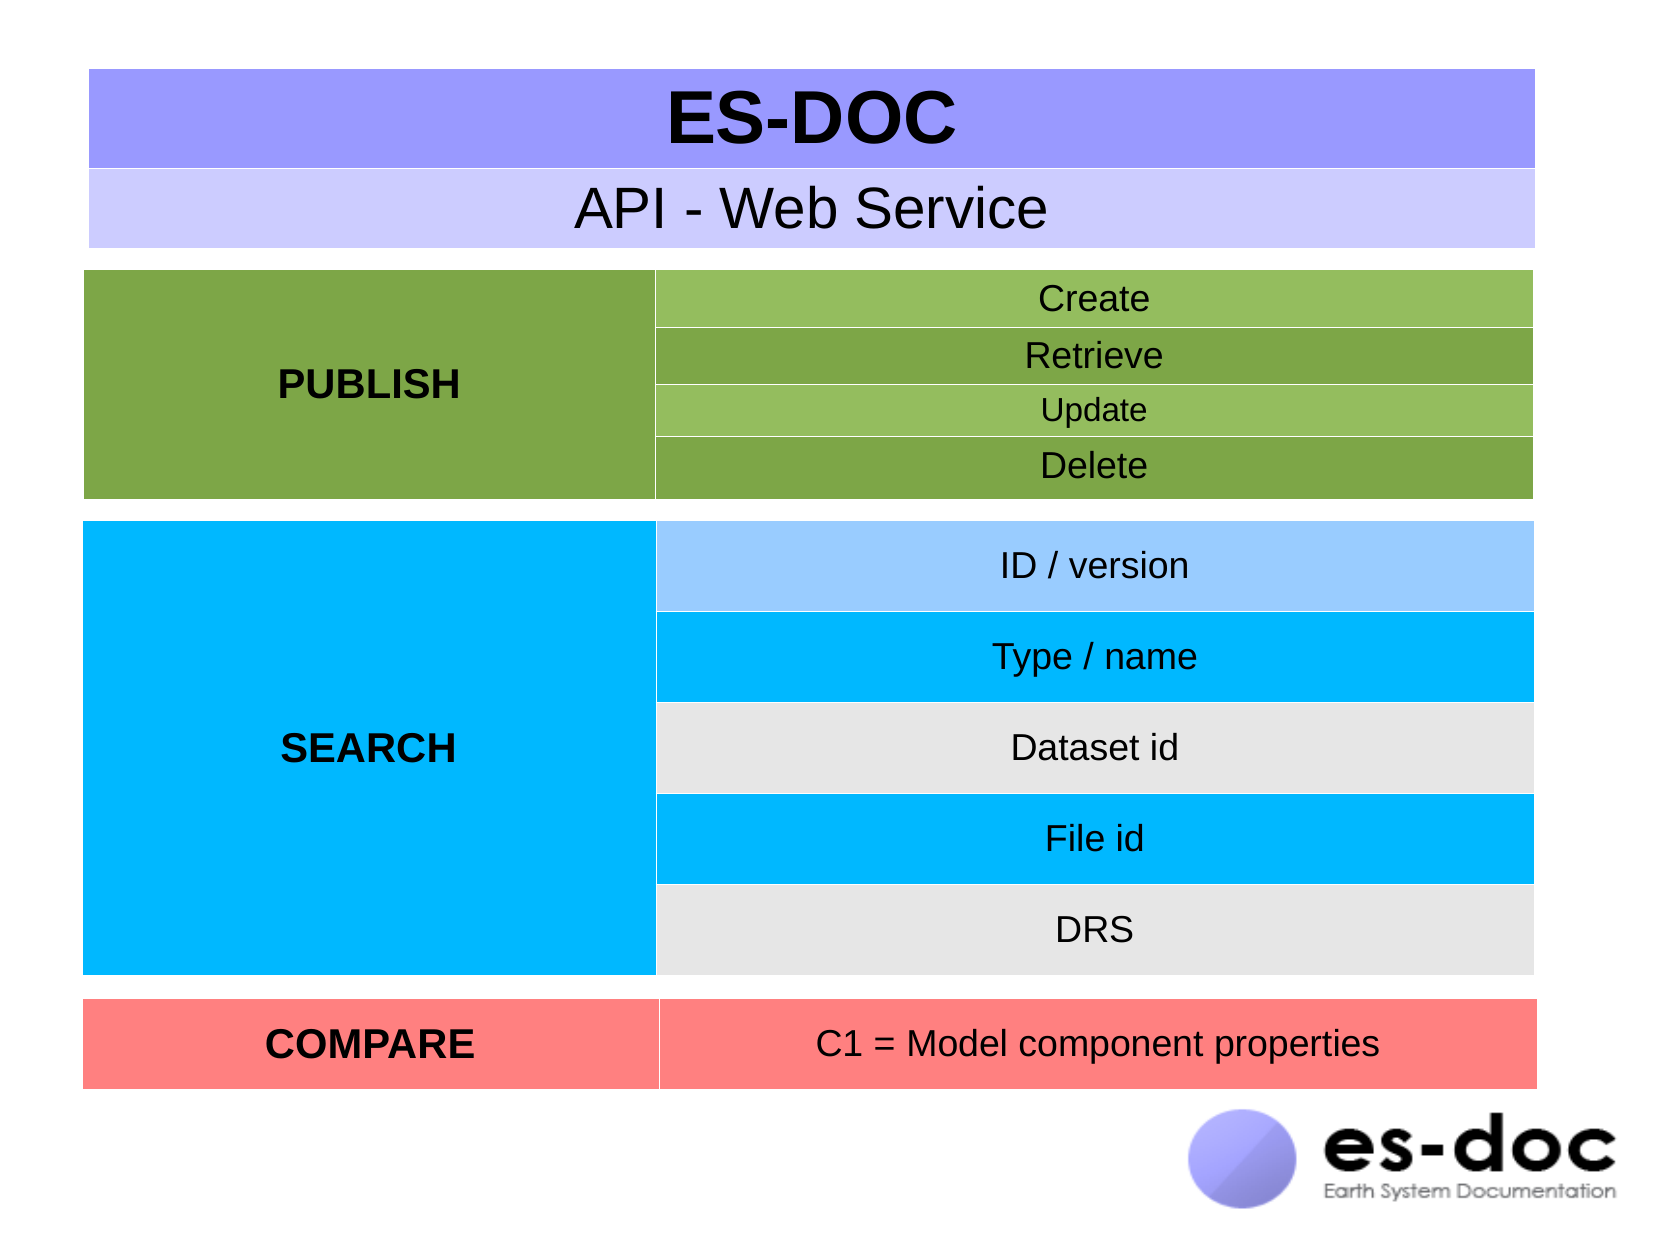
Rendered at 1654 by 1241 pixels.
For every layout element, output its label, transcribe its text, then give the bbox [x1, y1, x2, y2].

table_header Create [656, 270, 1533, 327]
picture [1181, 1092, 1625, 1224]
table_cell DRS [657, 885, 1534, 975]
table_header COMPARE [83, 999, 659, 1089]
table_cell API - Web Service [89, 169, 1535, 248]
table_cell Dataset id [657, 703, 1534, 793]
table_header ID / version [657, 521, 1534, 611]
table_cell File id [657, 794, 1534, 884]
table_header C1 = Model component properties [660, 999, 1537, 1089]
table_cell Retrieve [656, 328, 1533, 384]
table_cell Delete [656, 437, 1533, 499]
table_header ES-DOC [89, 69, 1535, 168]
table_cell Type / name [657, 612, 1534, 702]
table_header SEARCH [83, 521, 656, 975]
table_header PUBLISH [84, 270, 655, 499]
table_cell Update [656, 385, 1533, 436]
